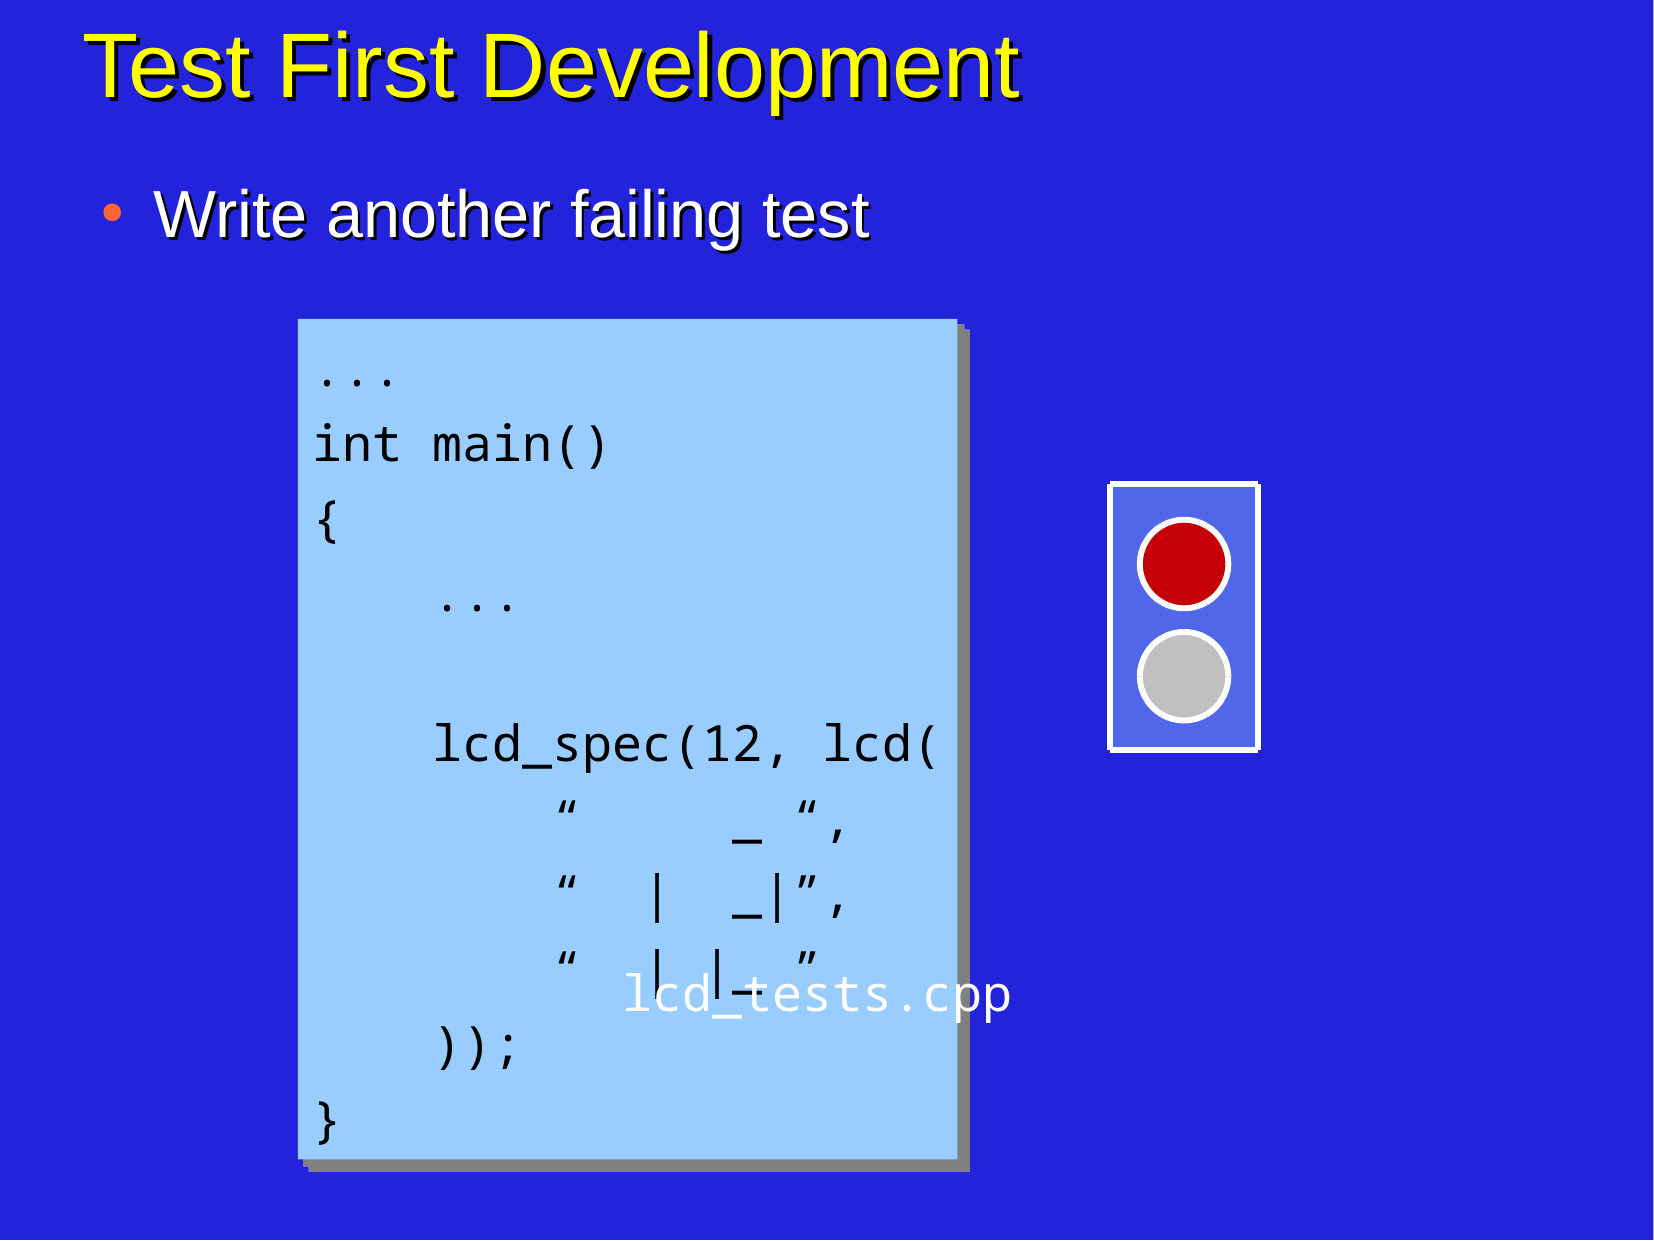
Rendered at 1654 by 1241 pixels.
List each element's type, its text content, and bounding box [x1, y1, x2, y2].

text_box [1110, 484, 1258, 751]
title Test First Development [82, 2, 1571, 130]
text_box lcd_tests.cpp [607, 950, 1028, 1020]
text_box ... int main() { ... lcd_spec(12, lcd( “ _ “, “ | _|”, “ | |_ ” )); } [297, 318, 958, 1160]
list Write another failing test [82, 177, 1571, 1182]
